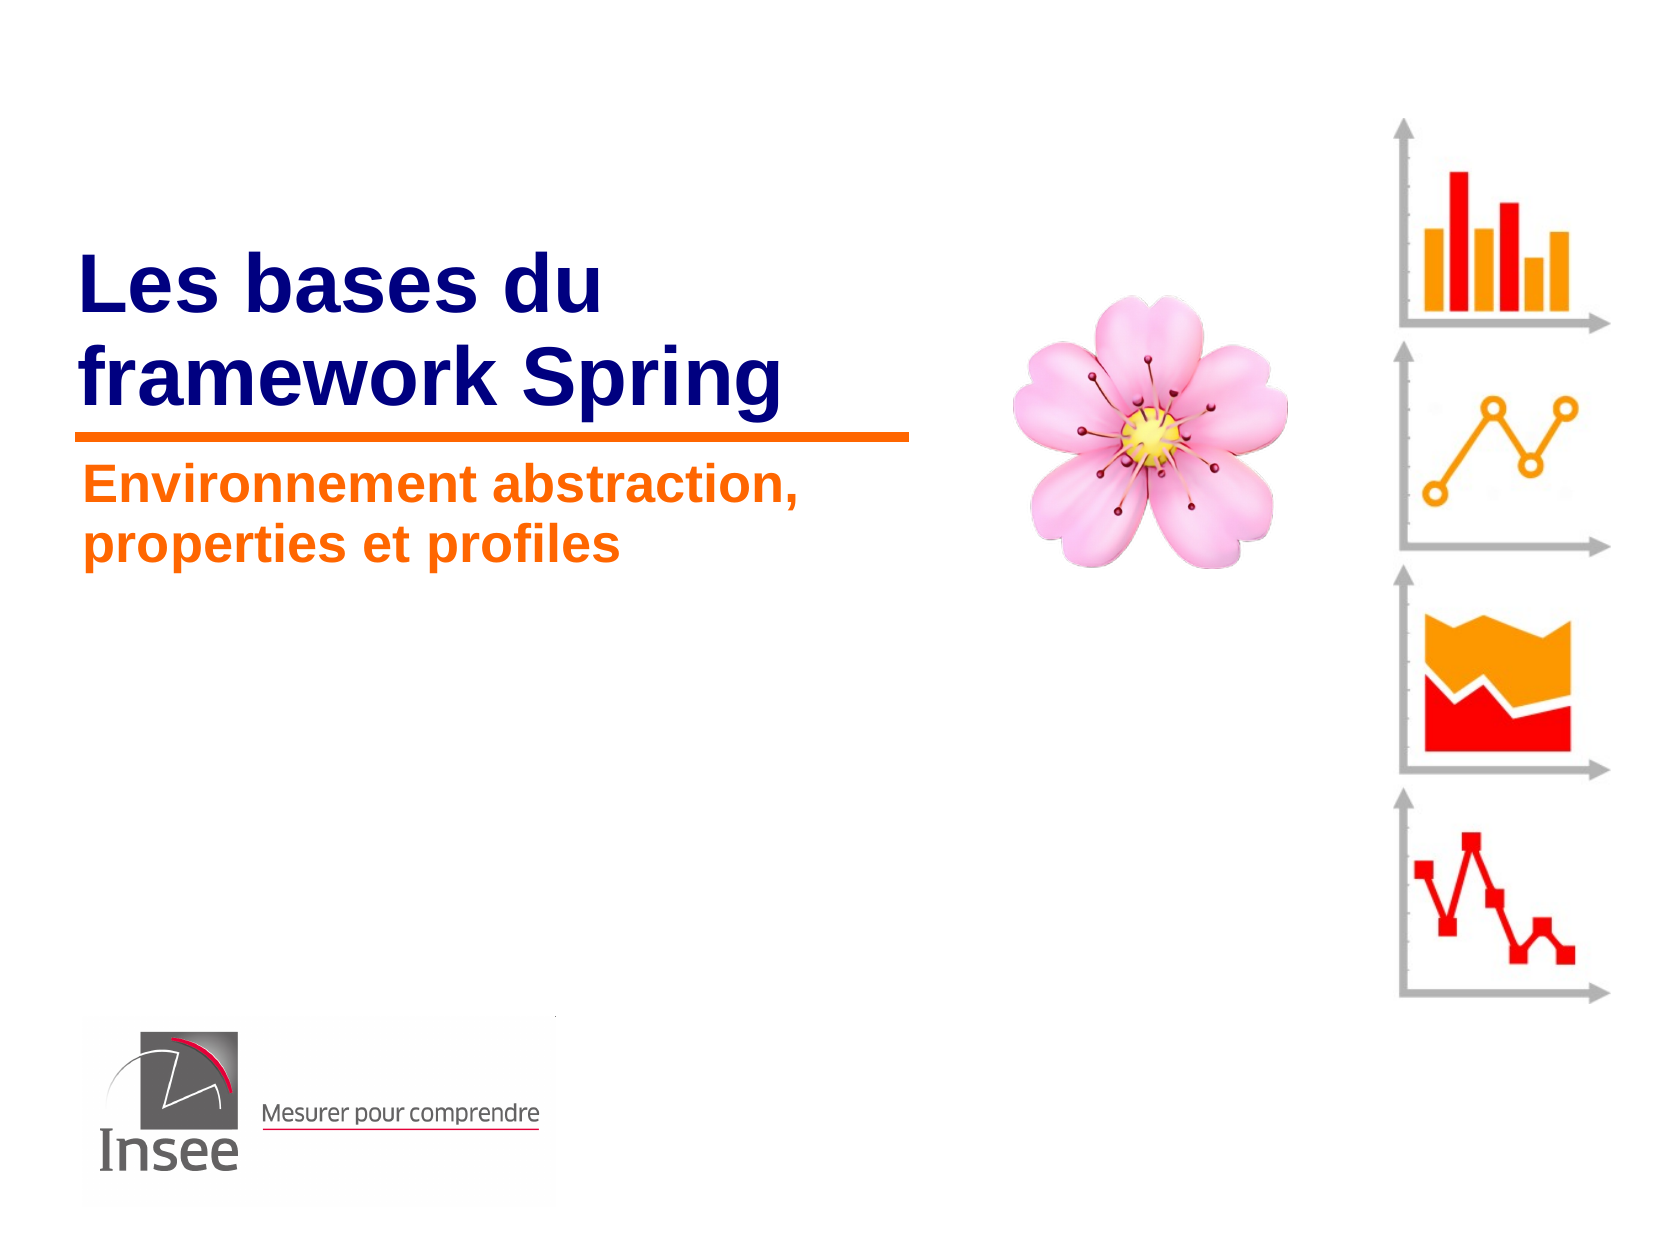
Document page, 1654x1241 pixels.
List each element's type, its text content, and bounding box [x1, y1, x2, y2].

picture [1393, 118, 1611, 1004]
picture [1013, 295, 1288, 569]
picture [82, 1016, 556, 1207]
subtitle Environnement abstraction, properties et profiles [82, 453, 1075, 575]
list Les bases du framework Spring [6, 237, 970, 479]
